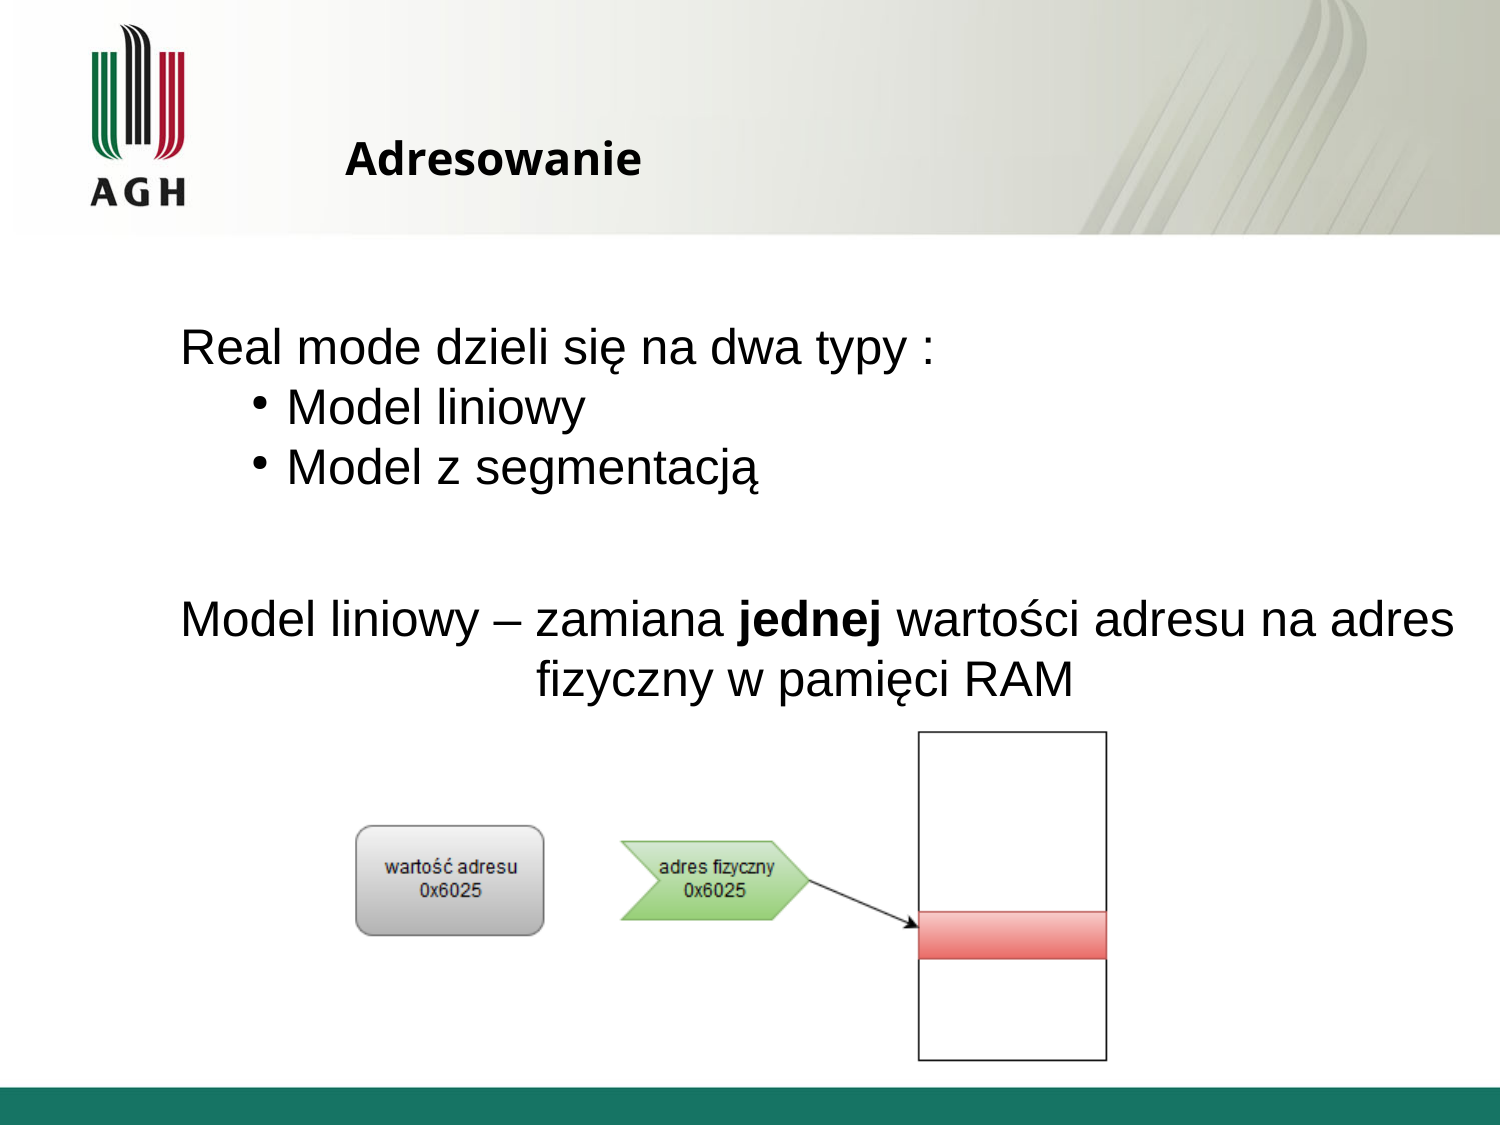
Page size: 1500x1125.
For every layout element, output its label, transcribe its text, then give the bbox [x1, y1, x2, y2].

picture [0, 0, 1500, 1125]
title Adresowanie [330, 94, 1312, 221]
text_box Model liniowy – zamiana jednej wartości adresu na adres fizyczny w pamięci RAM [165, 578, 1477, 834]
text_box Real mode dzieli się na dwa typy : Model liniowy Model z segmentacją [165, 307, 1441, 578]
